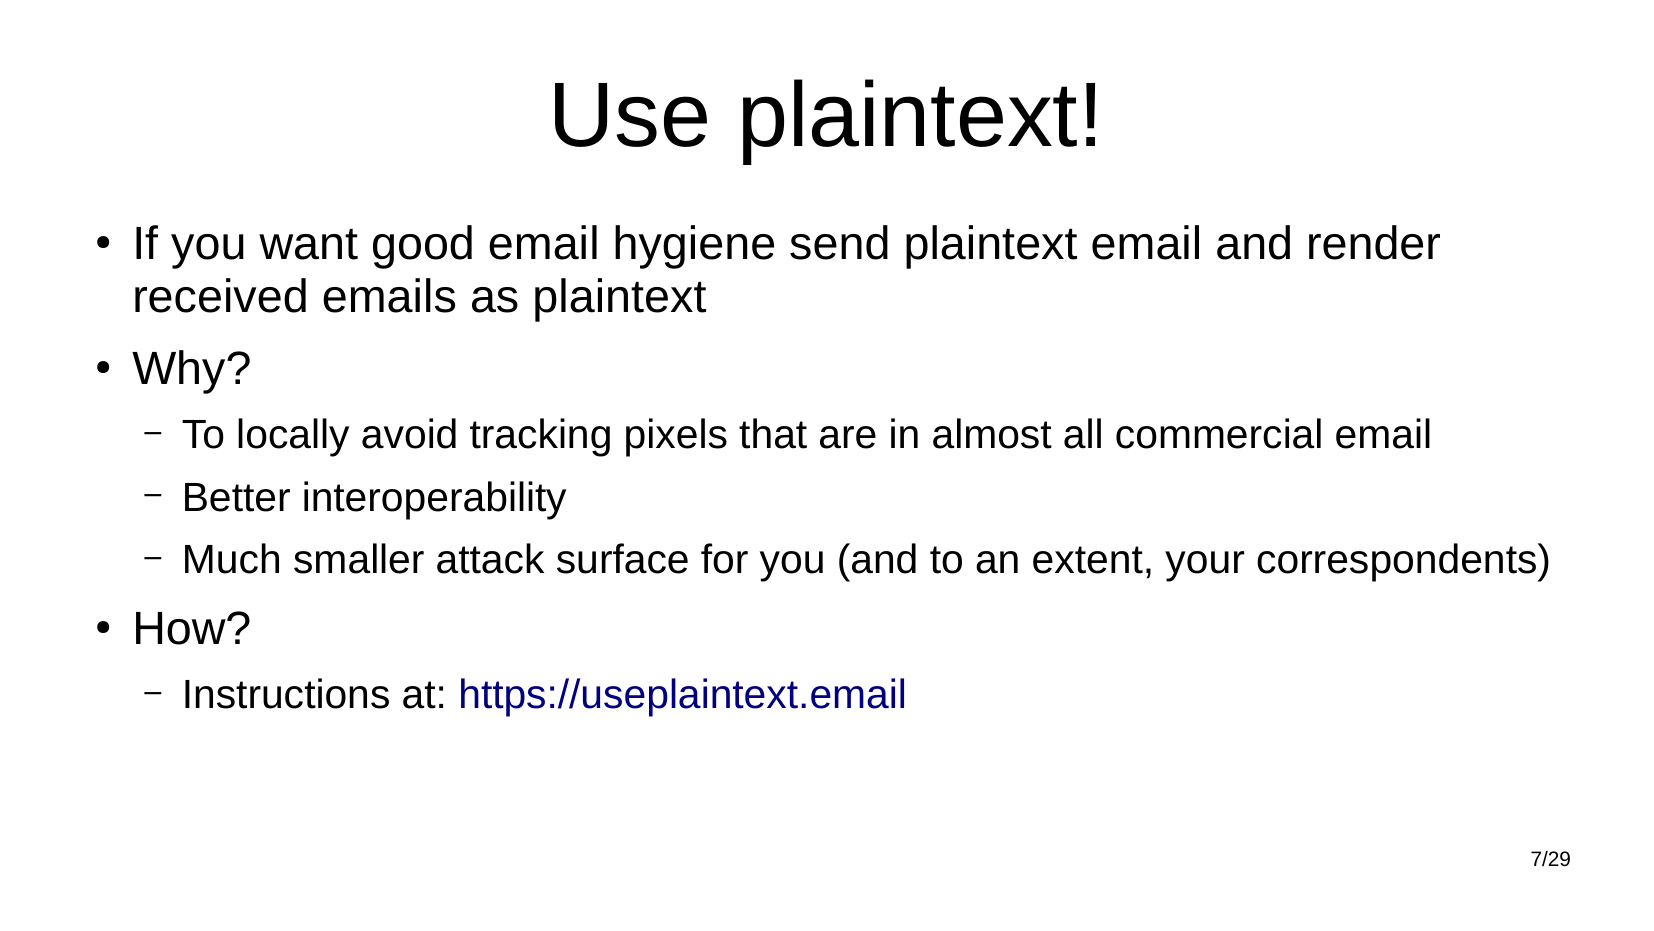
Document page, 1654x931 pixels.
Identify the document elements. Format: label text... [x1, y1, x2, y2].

title Use plaintext! [82, 37, 1571, 193]
list If you want good email hygiene send plaintext email and render received emails as plaintext Why? To locally avoid tracking pixels that are in almost all commercial email Better interoperability Much smaller attack surface for you (and to an extent, your correspondents) How? Instructions at: https://useplaintext.email [82, 217, 1571, 758]
